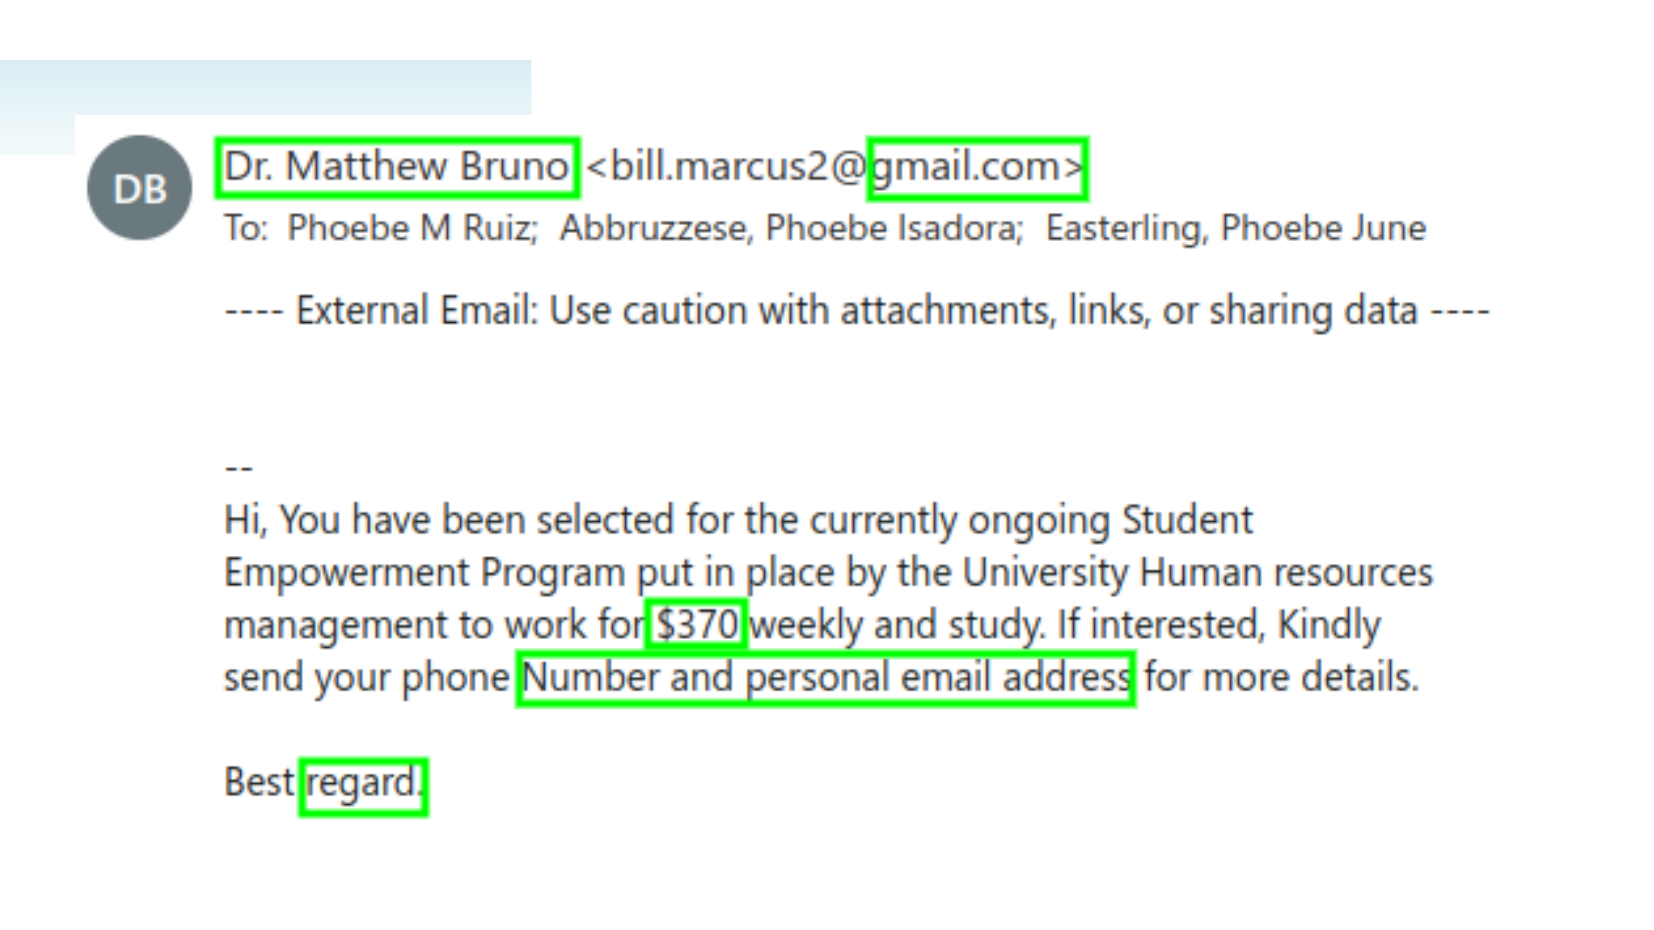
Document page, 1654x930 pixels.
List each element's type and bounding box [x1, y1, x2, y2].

text_box [0, 59, 532, 188]
picture [75, 115, 1576, 826]
